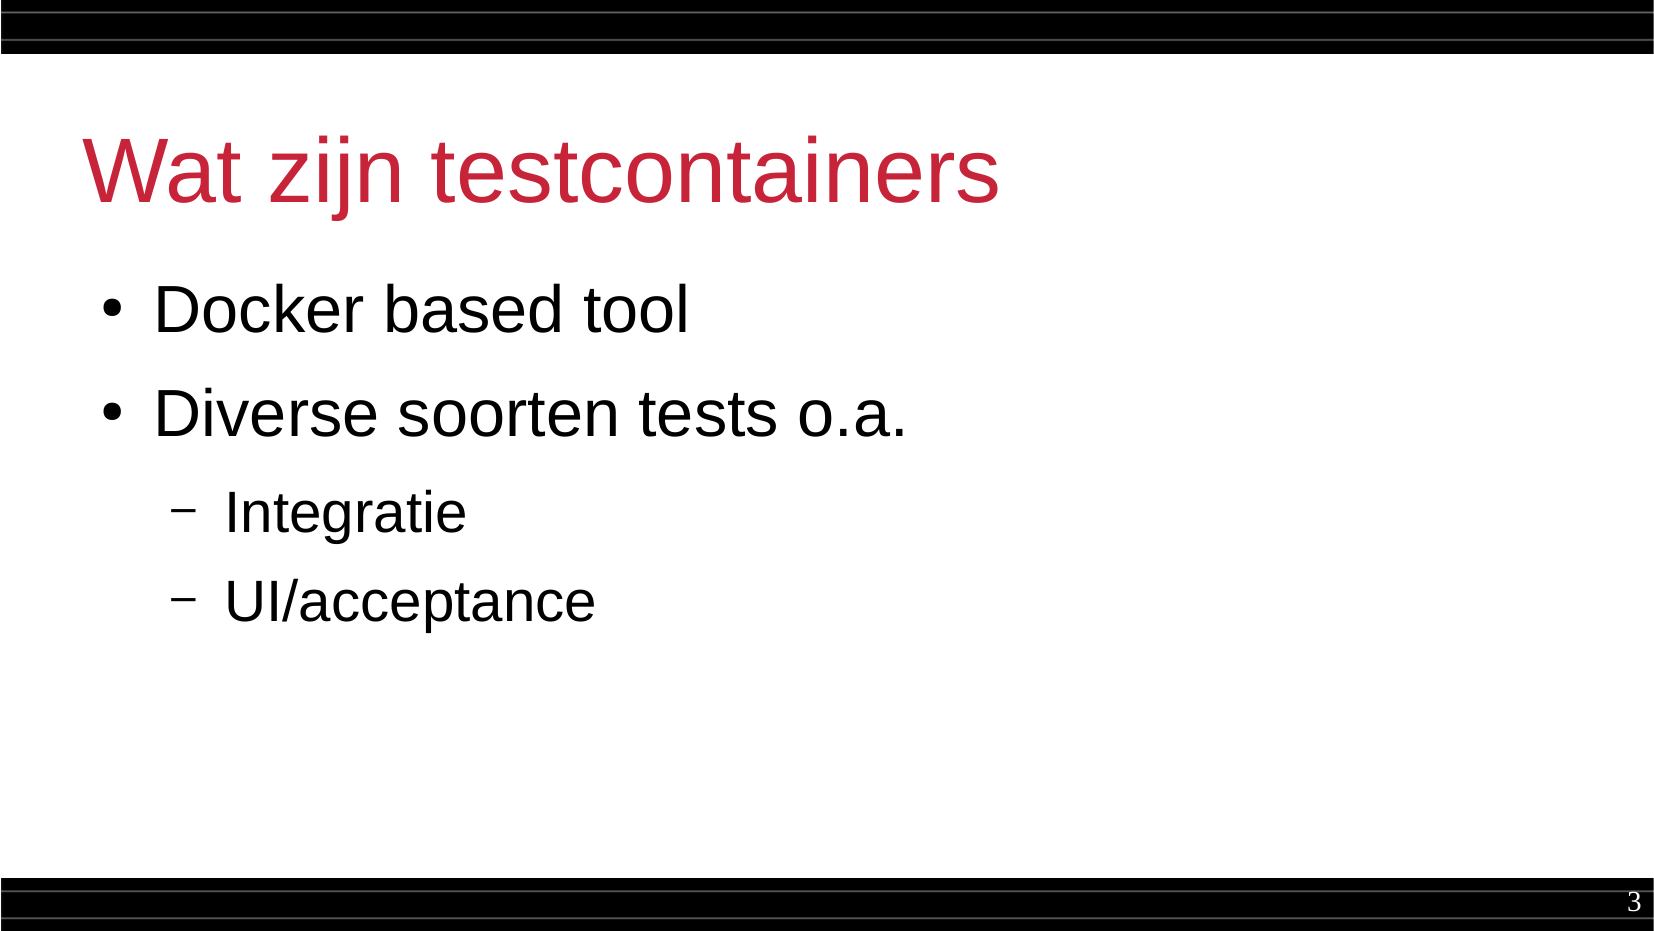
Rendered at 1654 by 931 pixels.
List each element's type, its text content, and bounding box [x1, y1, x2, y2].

list Docker based tool Diverse soorten tests o.a. Integratie UI/acceptance [82, 271, 1571, 758]
title Wat zijn testcontainers [82, 92, 1571, 249]
picture [1, 0, 1654, 54]
picture [1, 878, 1654, 931]
